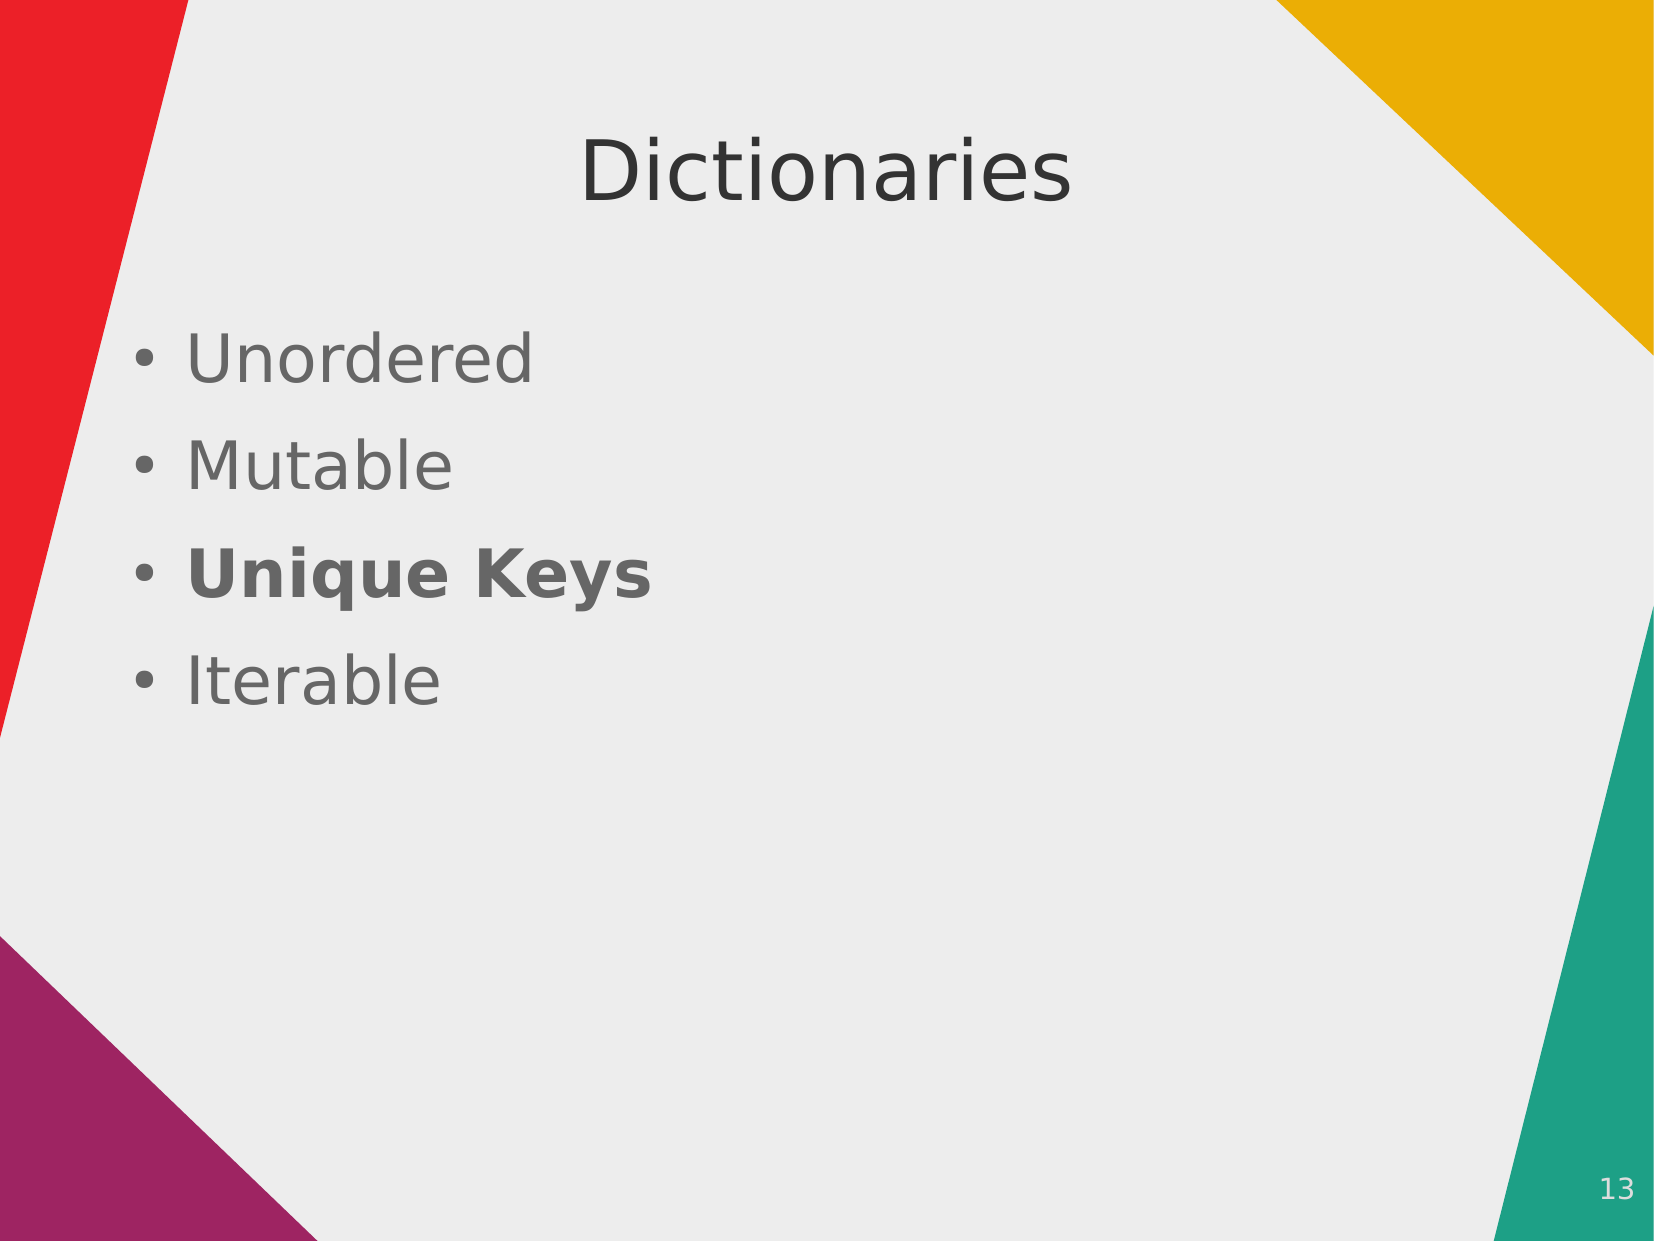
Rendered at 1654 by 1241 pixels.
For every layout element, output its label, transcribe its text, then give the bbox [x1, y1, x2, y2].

list Unordered Mutable Unique Keys Iterable [114, 320, 1539, 1014]
title Dictionaries [114, 73, 1539, 271]
